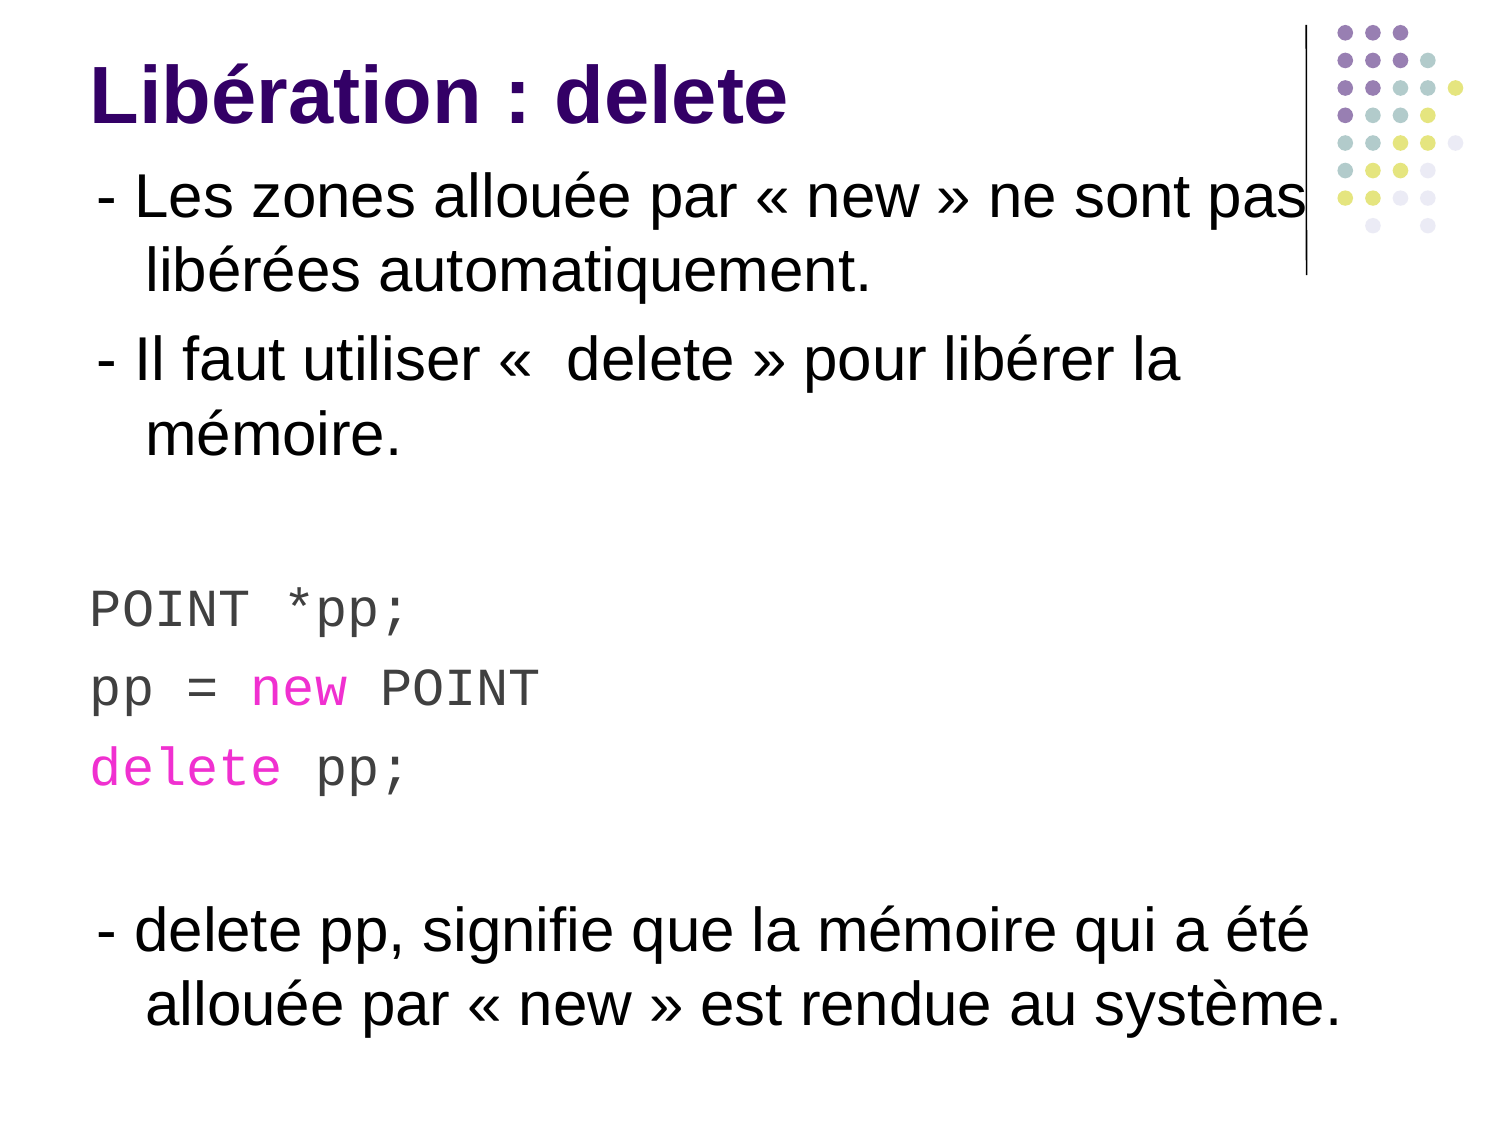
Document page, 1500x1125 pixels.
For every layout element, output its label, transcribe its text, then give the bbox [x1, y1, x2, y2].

list - Les zones allouée par « new » ne sont pas libérées automatiquement. - Il faut utiliser « delete » pour libérer la mémoire. POINT *pp; pp = new POINT delete pp; - delete pp, signifie que la mémoire qui a été allouée par « new » est rendue au système. [74, 147, 1424, 1049]
title Libération : delete [75, 19, 1311, 147]
